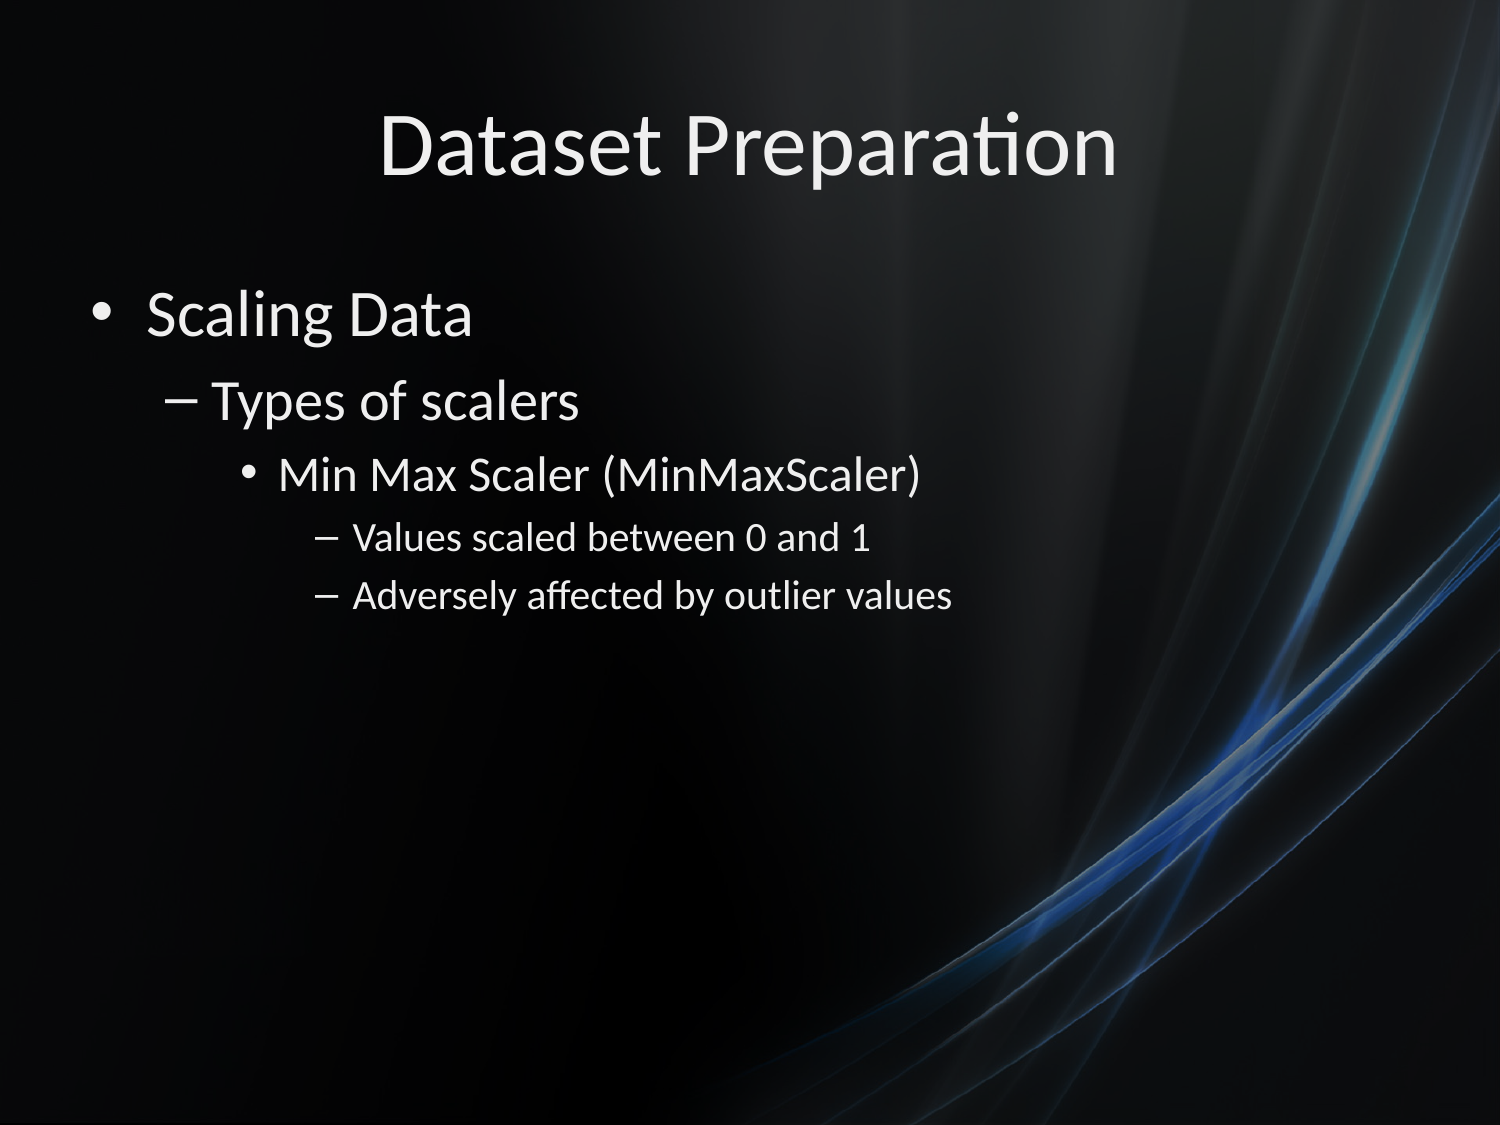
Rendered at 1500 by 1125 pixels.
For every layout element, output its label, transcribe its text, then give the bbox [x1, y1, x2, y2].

title Dataset Preparation [75, 45, 1425, 233]
picture [0, 0, 1500, 1125]
list Scaling Data Types of scalers Min Max Scaler (MinMaxScaler) Values scaled between 0 and 1 Adversely affected by outlier values [75, 262, 1425, 1005]
